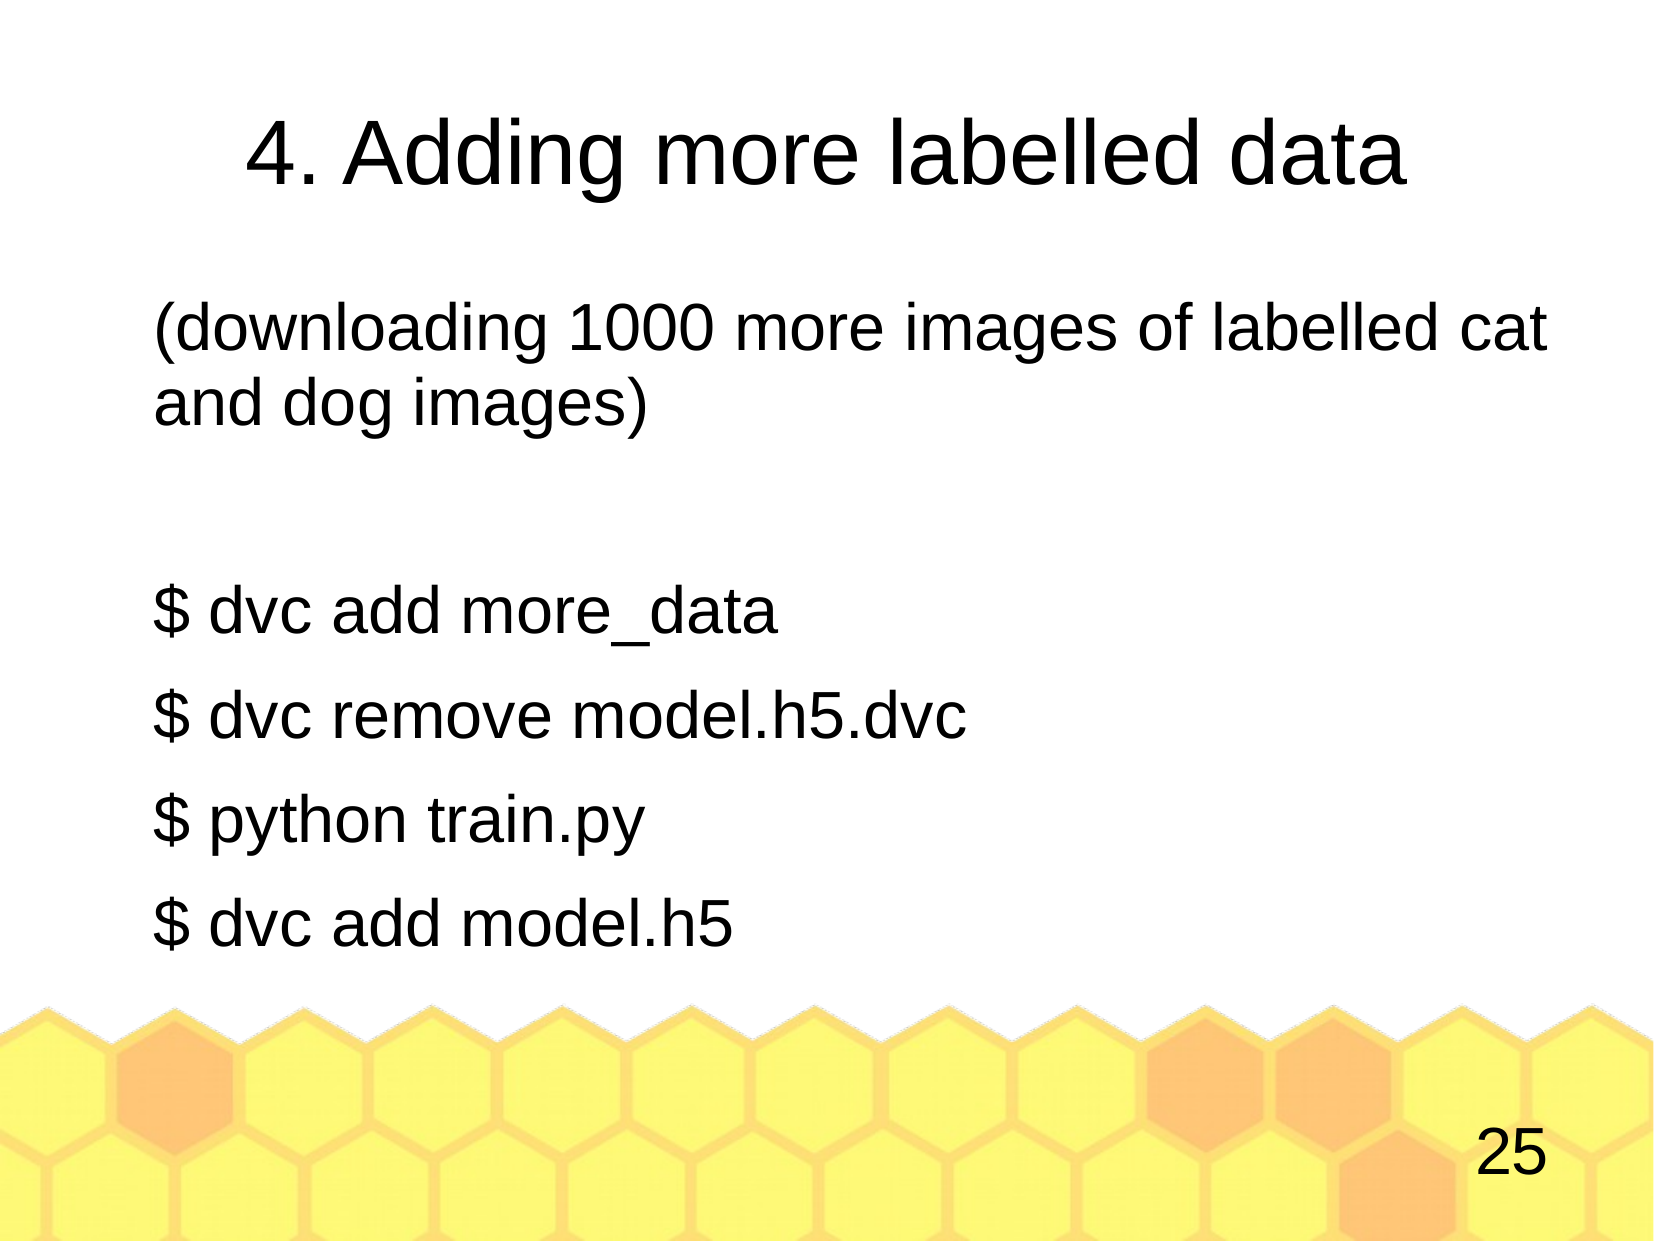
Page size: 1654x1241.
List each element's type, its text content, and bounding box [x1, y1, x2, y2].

picture [0, 1001, 1654, 1241]
text_box 25 [1417, 1062, 1607, 1241]
title 4. Adding more labelled data [82, 49, 1571, 257]
list (downloading 1000 more images of labelled cat and dog images) $ dvc add more_data $ dvc remove model.h5.dvc $ python train.py $ dvc add model.h5 [82, 290, 1571, 1010]
